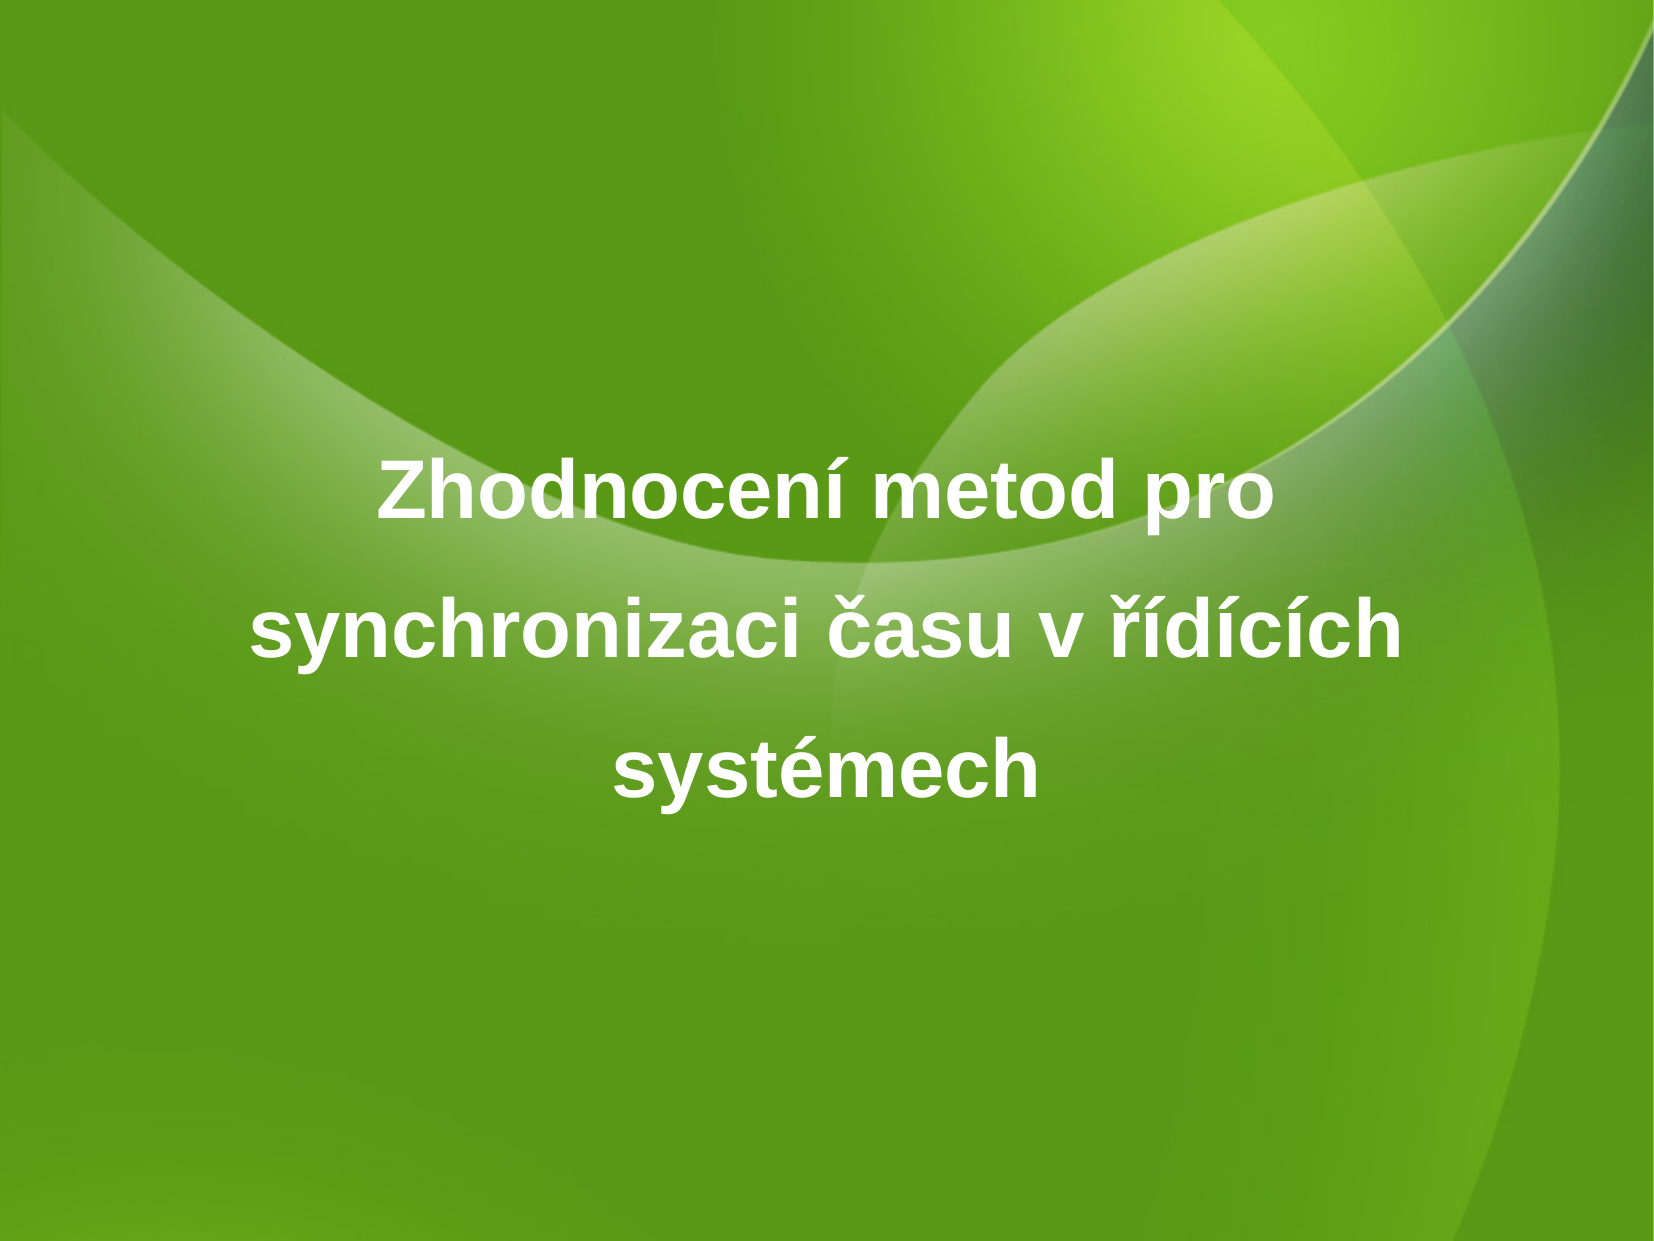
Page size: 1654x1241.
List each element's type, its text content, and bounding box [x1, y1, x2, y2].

picture [0, 0, 1654, 1241]
subtitle Zhodnocení metod pro synchronizaci času v řídících systémech [122, 266, 1531, 945]
